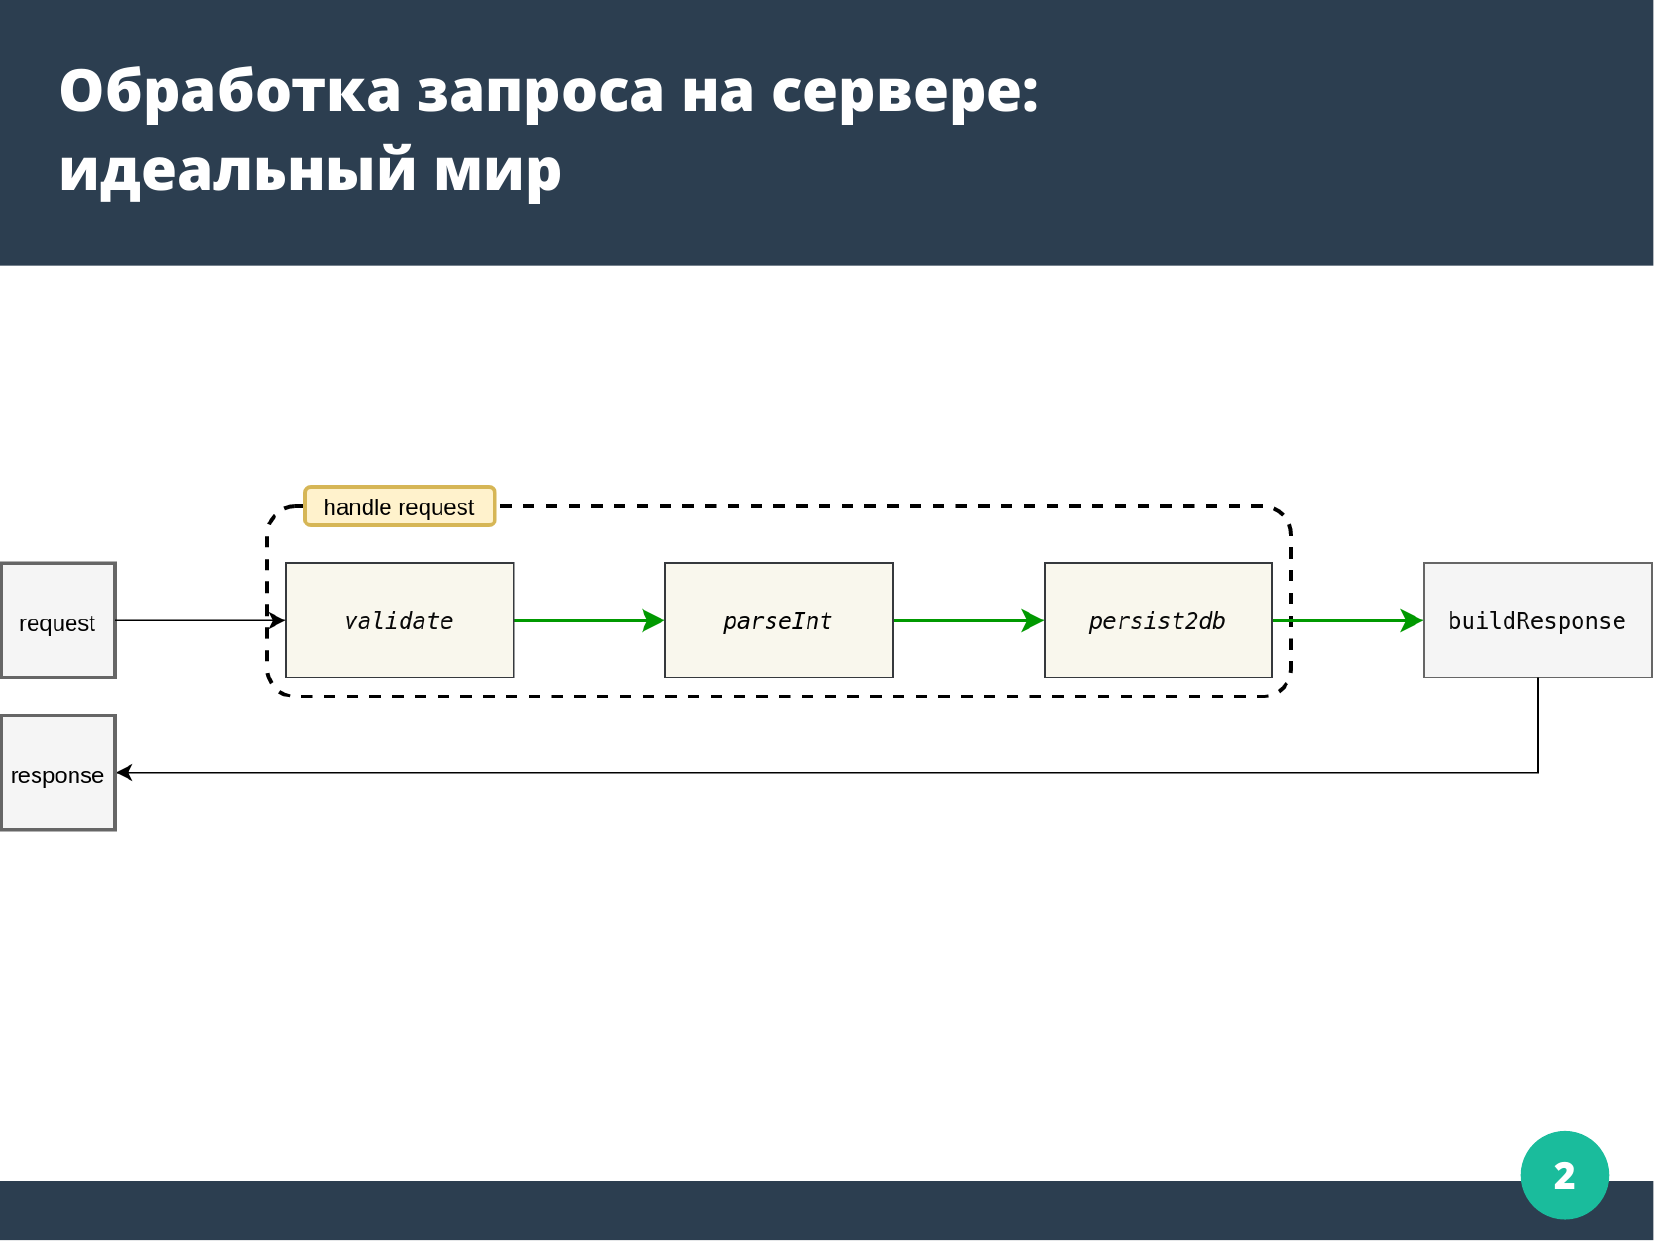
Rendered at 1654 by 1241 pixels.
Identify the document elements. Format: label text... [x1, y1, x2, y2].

picture [0, 484, 1654, 832]
title Обработка запроса на сервере: идеальный мир [59, 49, 1595, 207]
